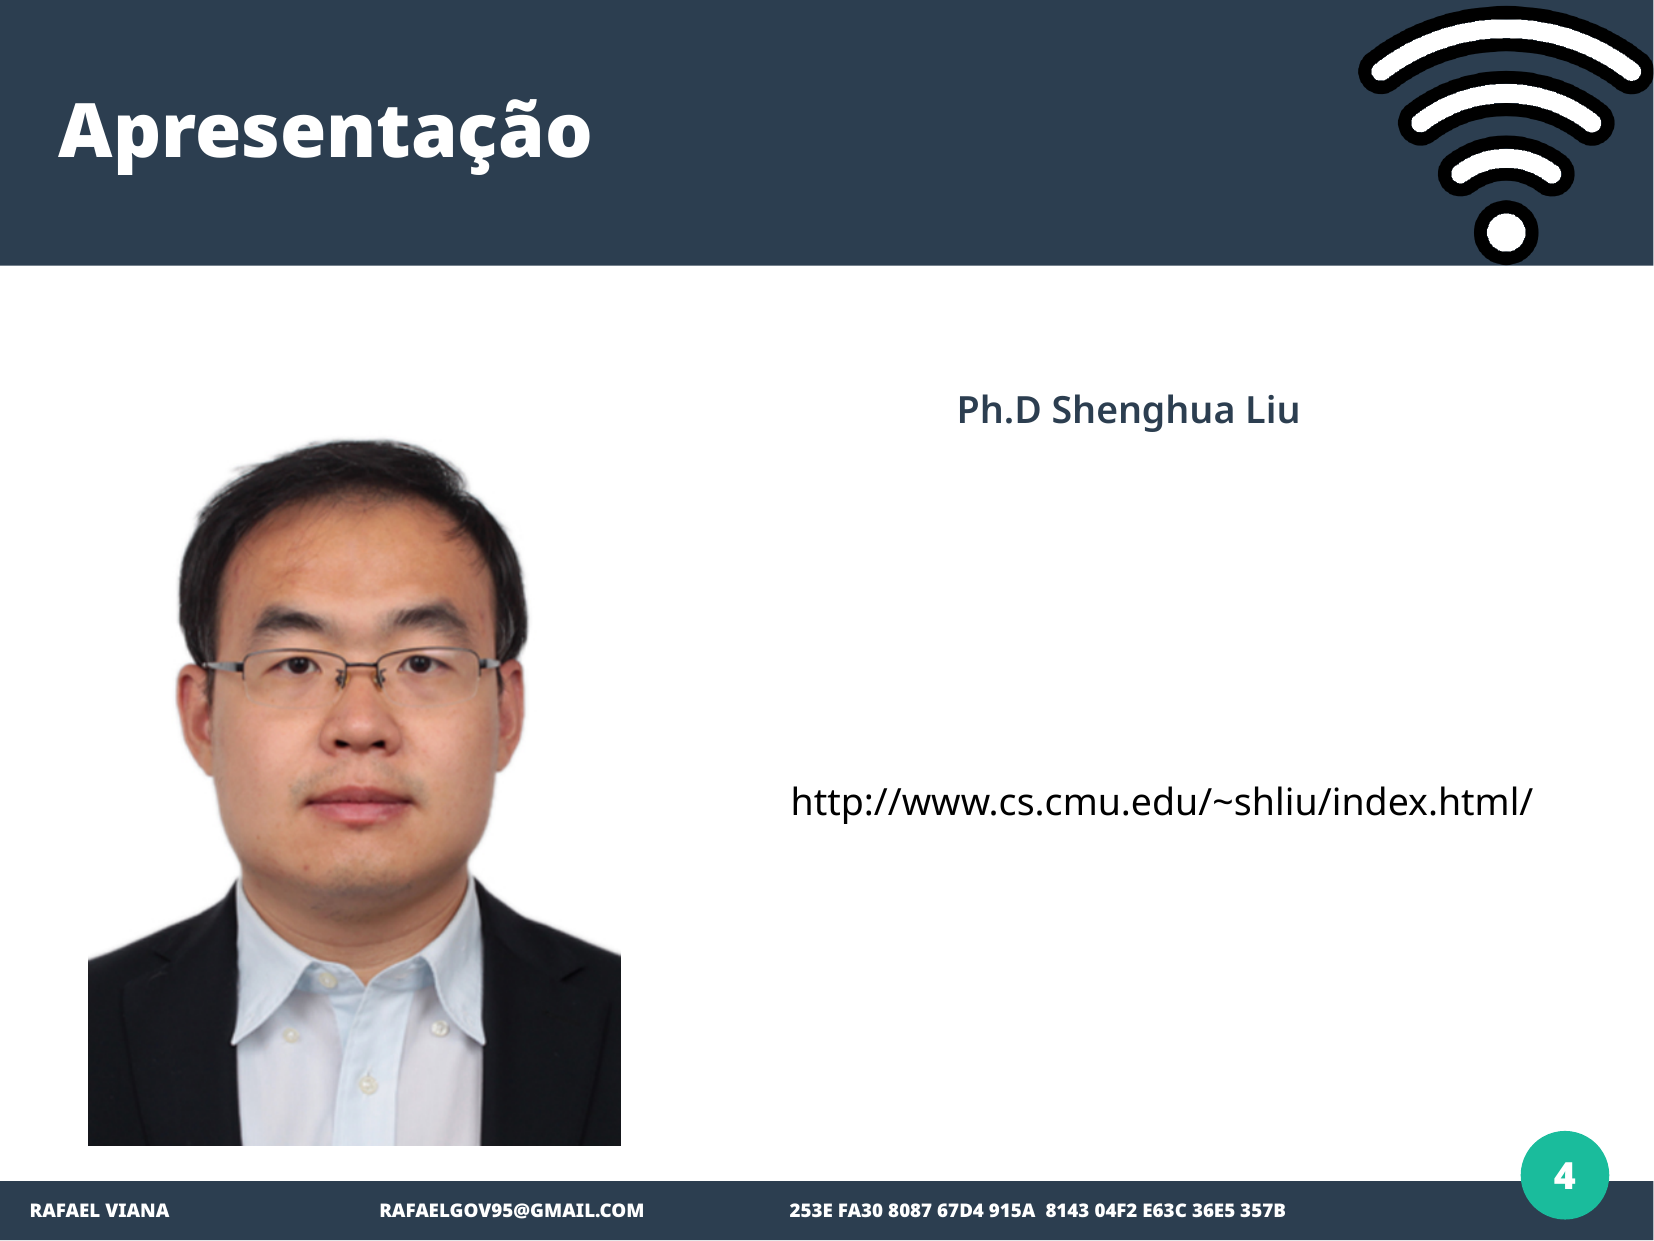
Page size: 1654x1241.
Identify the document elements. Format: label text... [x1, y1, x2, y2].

text_box RAFAEL VIANA RAFAELGOV95@GMAIL.COM 253E FA30 8087 67D4 915A 8143 04F2 E63C 36E5 357B [29, 1181, 1654, 1241]
picture [88, 388, 621, 1146]
title Apresentação [59, 49, 1358, 207]
picture [1358, 0, 1654, 283]
text_box Ph.D Shenghua Liu [885, 383, 1388, 443]
text_box http://www.cs.cmu.edu/~shliu/index.html/ [775, 767, 1595, 827]
